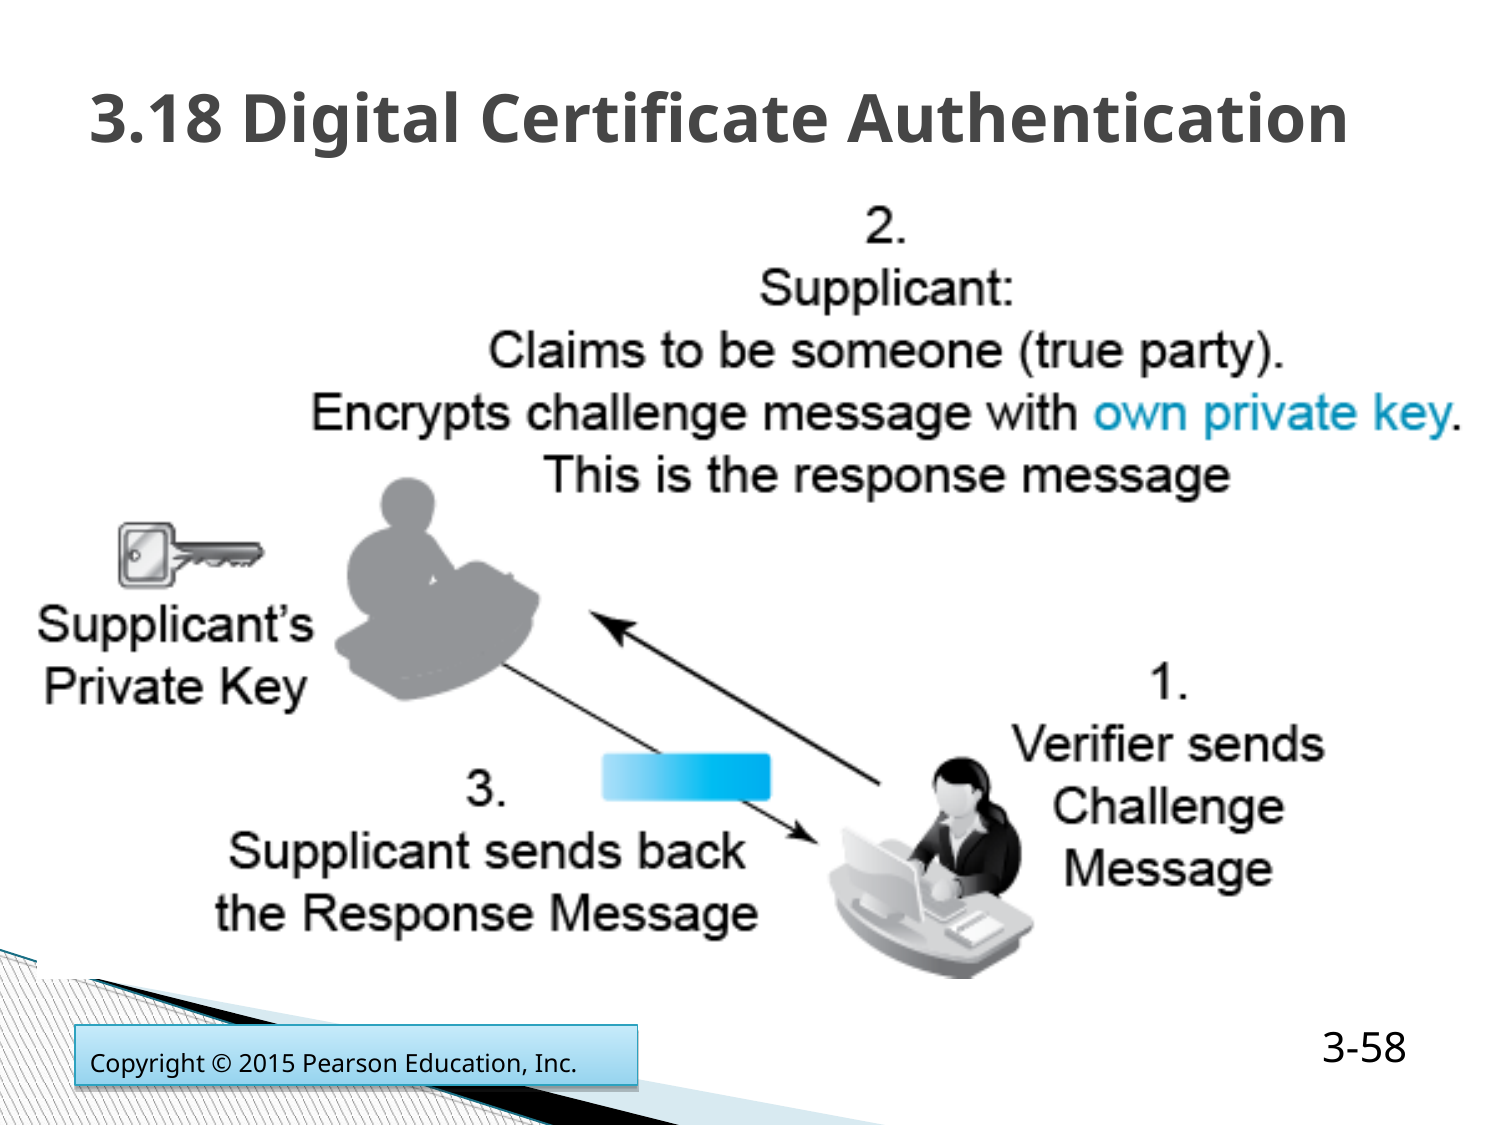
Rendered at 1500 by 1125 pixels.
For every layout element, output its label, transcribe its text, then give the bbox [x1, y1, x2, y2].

title 3.18 Digital Certificate Authentication [75, 45, 1425, 188]
slide_number 3-<number> [1262, 1025, 1423, 1085]
footer Copyright © 2015 Pearson Education, Inc. [75, 1025, 638, 1085]
picture [0, 199, 1465, 1125]
